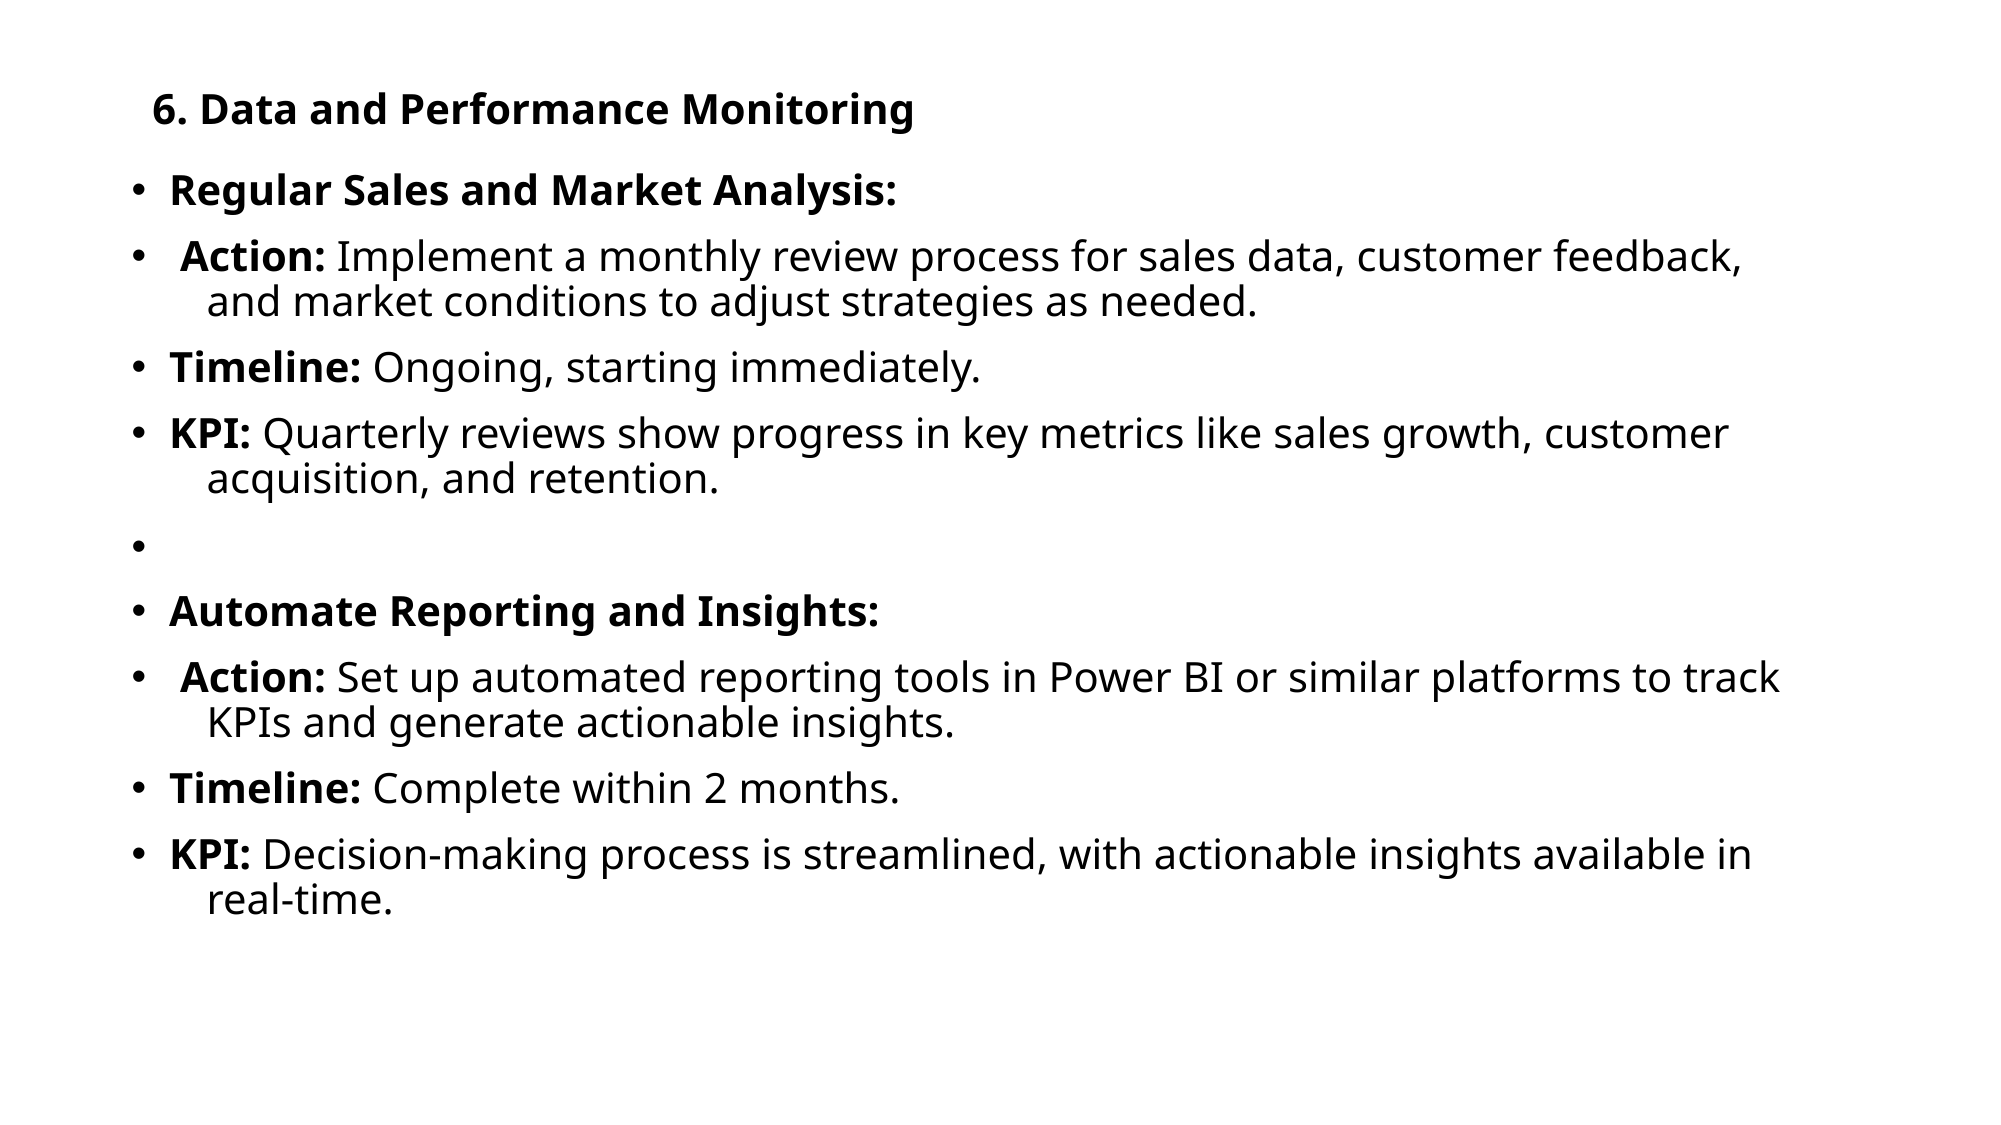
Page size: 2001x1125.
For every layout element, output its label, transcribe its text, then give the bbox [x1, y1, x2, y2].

title 6. Data and Performance Monitoring [137, 59, 1863, 163]
list Regular Sales and Market Analysis: Action: Implement a monthly review process for sales data, customer feedback, and market conditions to adjust strategies as needed. Timeline: Ongoing, starting immediately. KPI: Quarterly reviews show progress in key metrics like sales growth, customer acquisition, and retention. Automate Reporting and Insights: Action: Set up automated reporting tools in Power BI or similar platforms to track KPIs and generate actionable insights. Timeline: Complete within 2 months. KPI: Decision-making process is streamlined, with actionable insights available in real-time. [116, 161, 1842, 1014]
